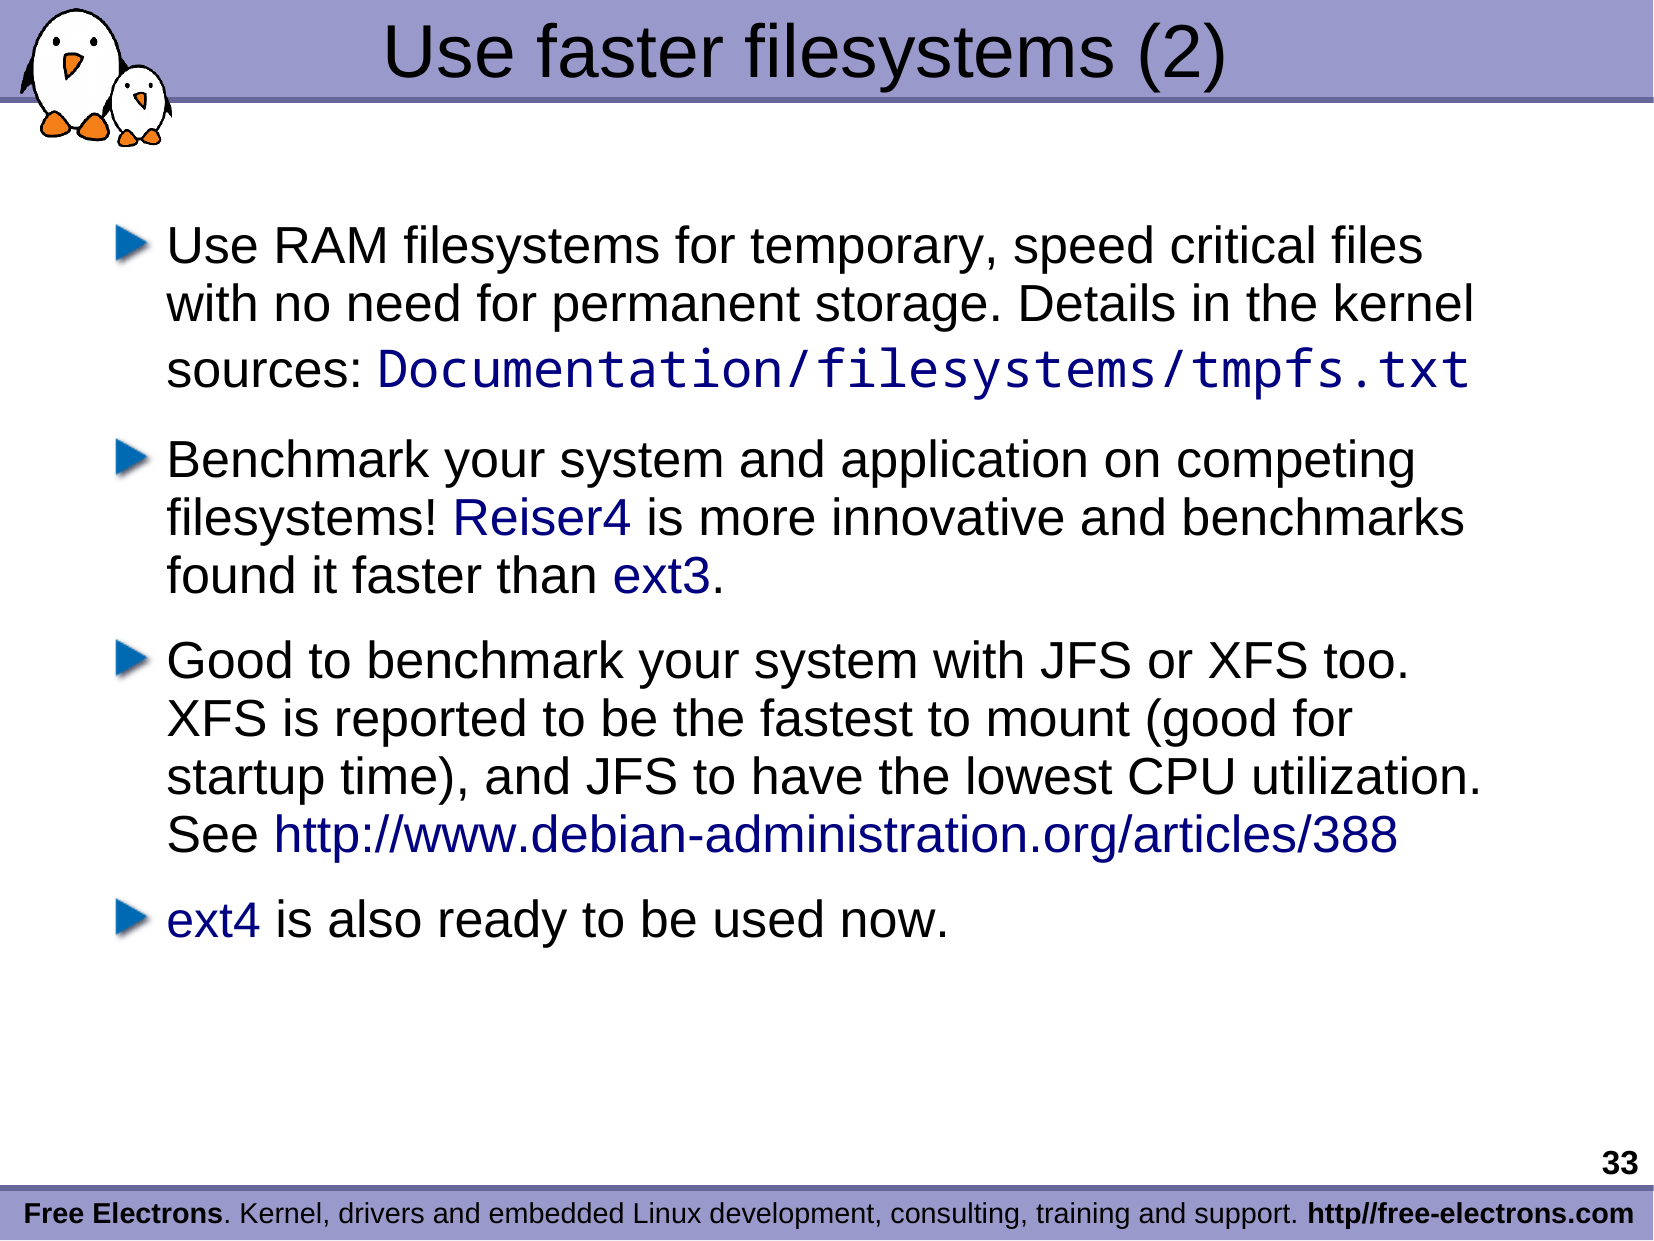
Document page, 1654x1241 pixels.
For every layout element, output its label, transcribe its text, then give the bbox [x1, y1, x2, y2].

picture [20, 8, 172, 147]
title Use faster filesystems (2) [60, 0, 1551, 103]
list Use RAM filesystems for temporary, speed critical files with no need for permanent storage. Details in the kernel sources: Documentation/filesystems/tmpfs.txt Benchmark your system and application on competing filesystems! Reiser4 is more innovative and benchmarks found it faster than ext3. Good to benchmark your system with JFS or XFS too. XFS is reported to be the fastest to mount (good for startup time), and JFS to have the lowest CPU utilization. See http://www.debian-administration.org/articles/388 ext4 is also ready to be used now. [95, 216, 1508, 1066]
